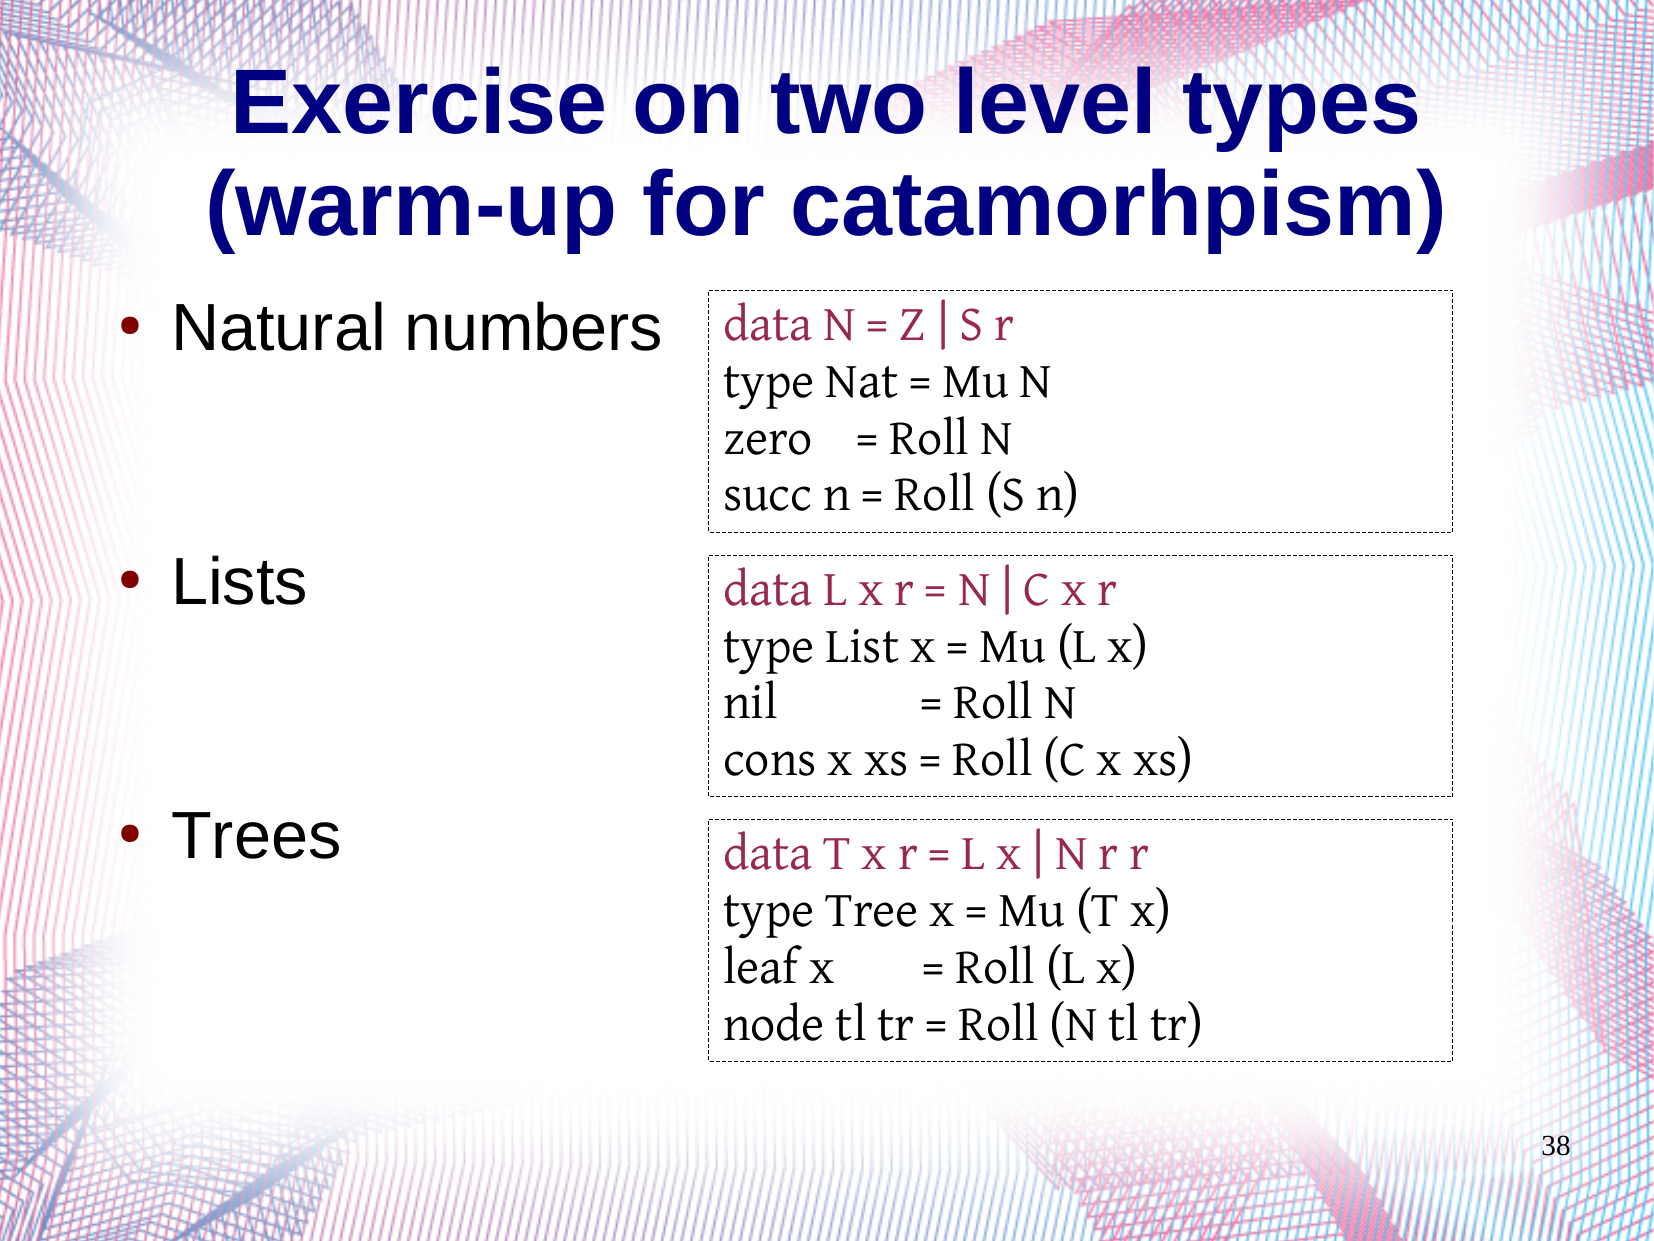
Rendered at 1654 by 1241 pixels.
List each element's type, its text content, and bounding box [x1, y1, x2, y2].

title Exercise on two level types (warm-up for catamorhpism) [82, 49, 1571, 257]
list Natural numbers Lists Trees [82, 290, 709, 873]
text_box data L x r = N | C x r type List x = Mu (L x) nil = Roll N cons x xs = Roll (C x xs) [708, 555, 1453, 797]
text_box data N = Z | S r type Nat = Mu N zero = Roll N succ n = Roll (S n) [708, 290, 1453, 533]
picture [0, 0, 1654, 1241]
text_box data T x r = L x | N r r type Tree x = Mu (T x) leaf x = Roll (L x) node tl tr = Roll (N tl tr) [708, 819, 1453, 1062]
